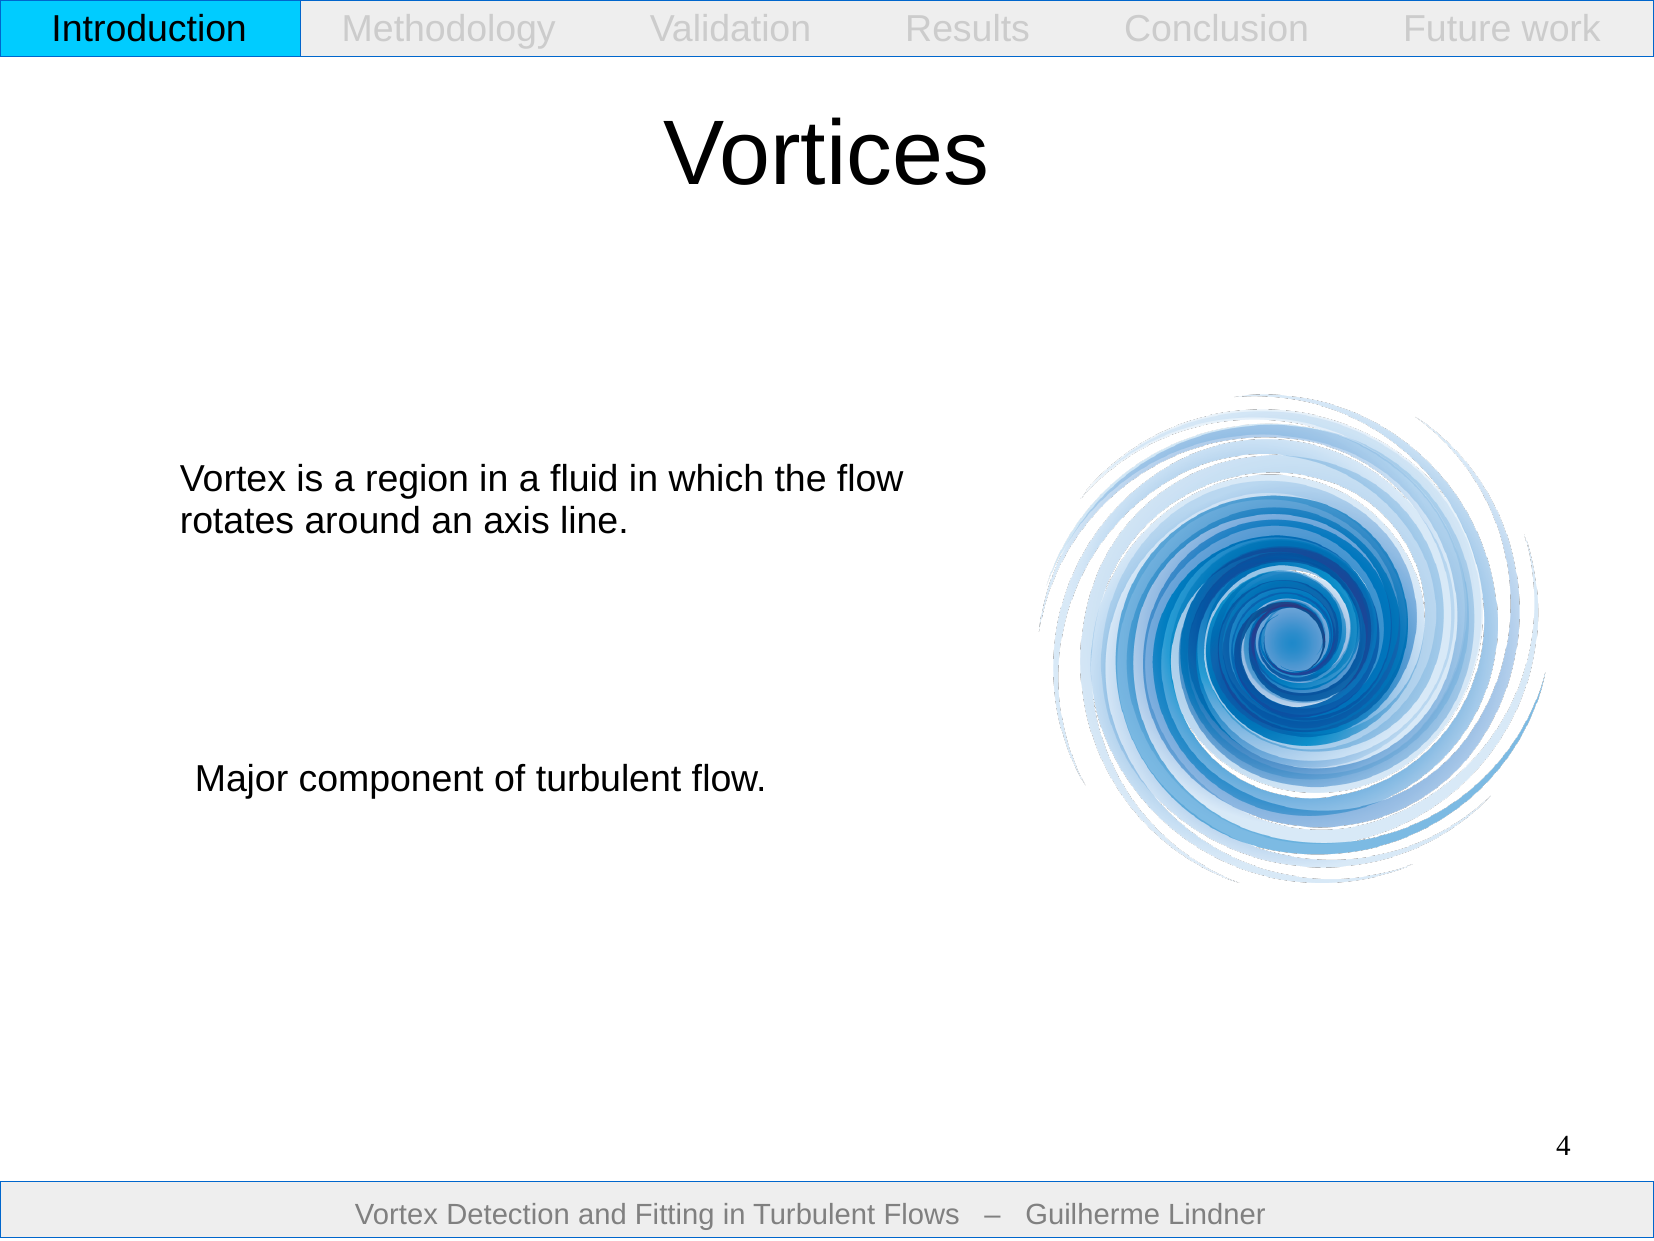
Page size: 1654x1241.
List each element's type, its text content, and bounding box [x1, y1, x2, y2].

text_box Vortex is a region in a fluid in which the flow rotates around an axis line. [165, 450, 919, 549]
picture [1031, 385, 1557, 897]
text_box [0, 1181, 1654, 1238]
text_box Introduction Methodology Validation Results Conclusion Future work [0, 0, 1654, 57]
text_box Vortex Detection and Fitting in Turbulent Flows – Guilherme Lindner [340, 1190, 1314, 1241]
text_box Major component of turbulent flow. [180, 750, 782, 807]
title Vortices [82, 57, 1571, 257]
